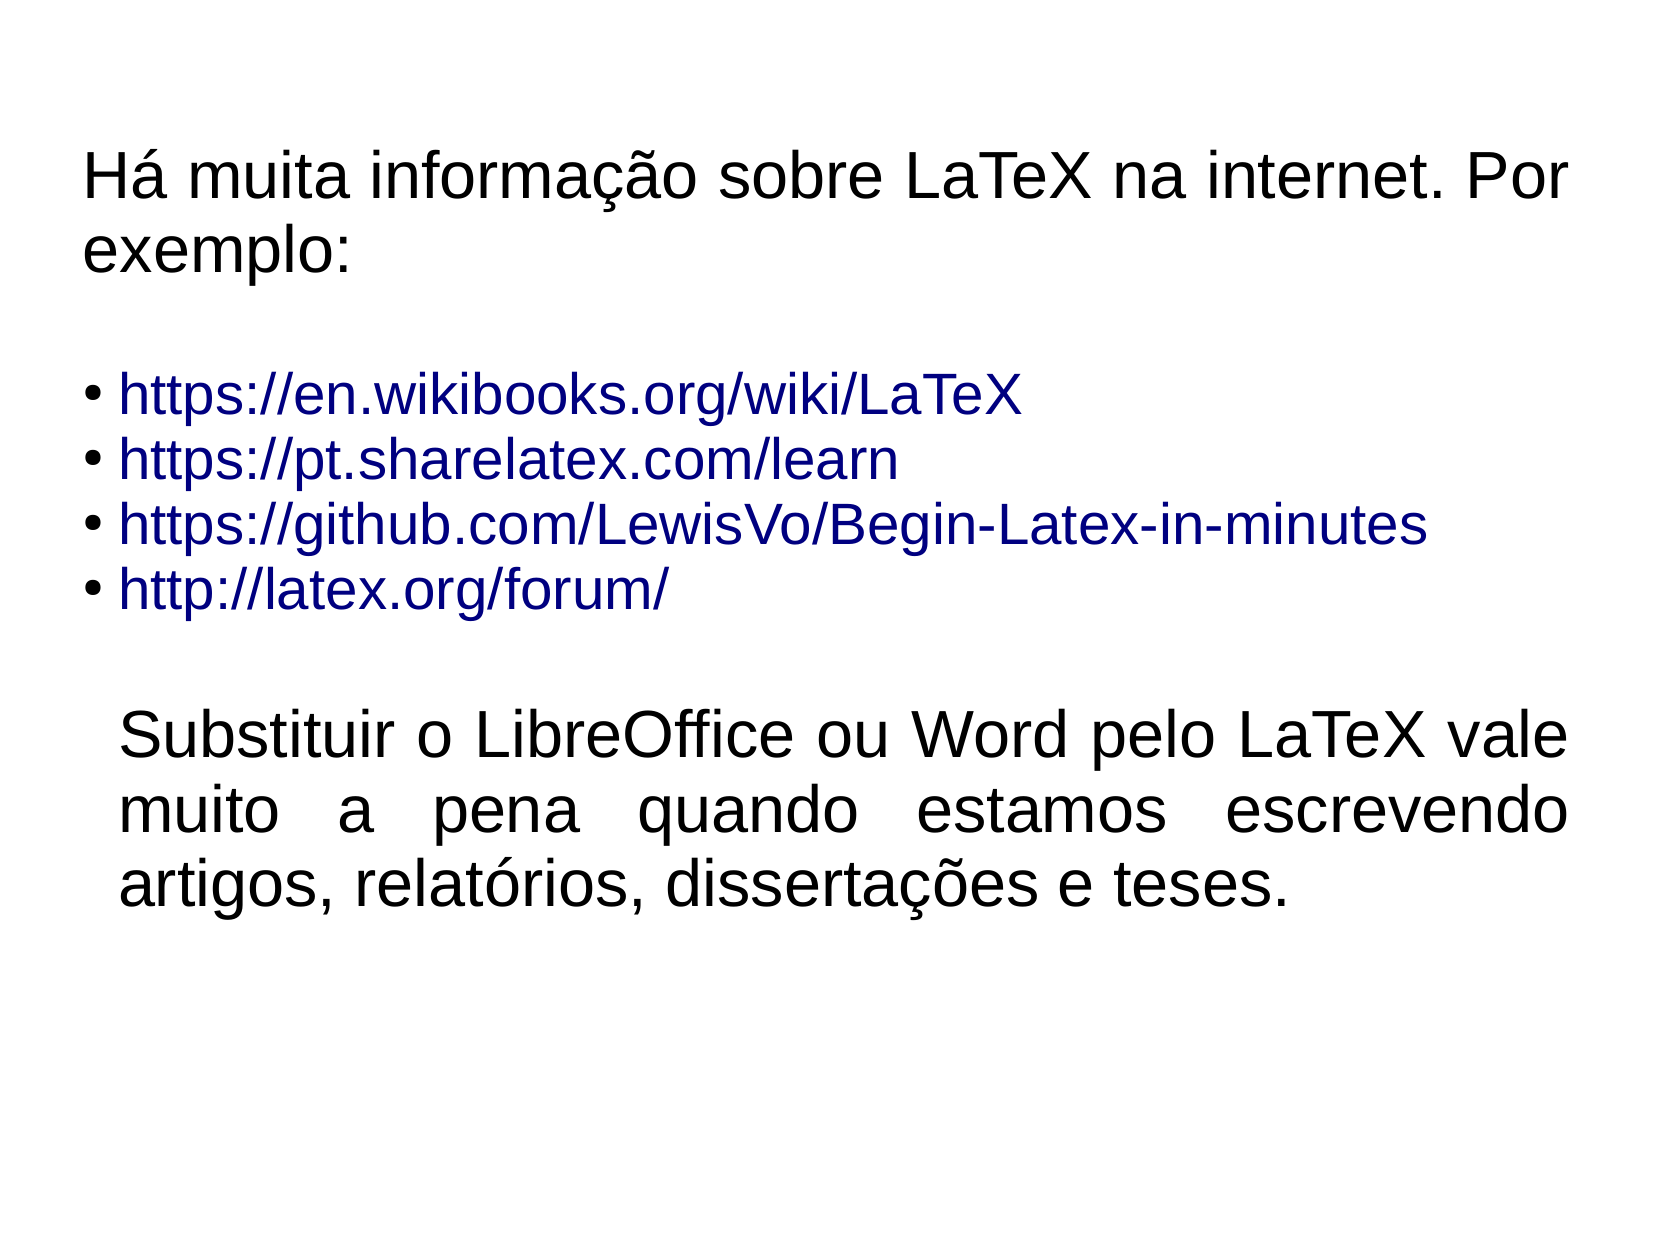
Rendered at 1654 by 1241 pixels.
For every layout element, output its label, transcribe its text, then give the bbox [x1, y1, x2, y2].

subtitle Há muita informação sobre LaTeX na internet. Por exemplo: https://en.wikibooks.org/wiki/LaTeX https://pt.sharelatex.com/learn https://github.com/LewisVo/Begin-Latex-in-minutes http://latex.org/forum/ Substituir o LibreOffice ou Word pelo LaTeX vale muito a pena quando estamos escrevendo artigos, relatórios, dissertações e teses. [82, 49, 1571, 1010]
